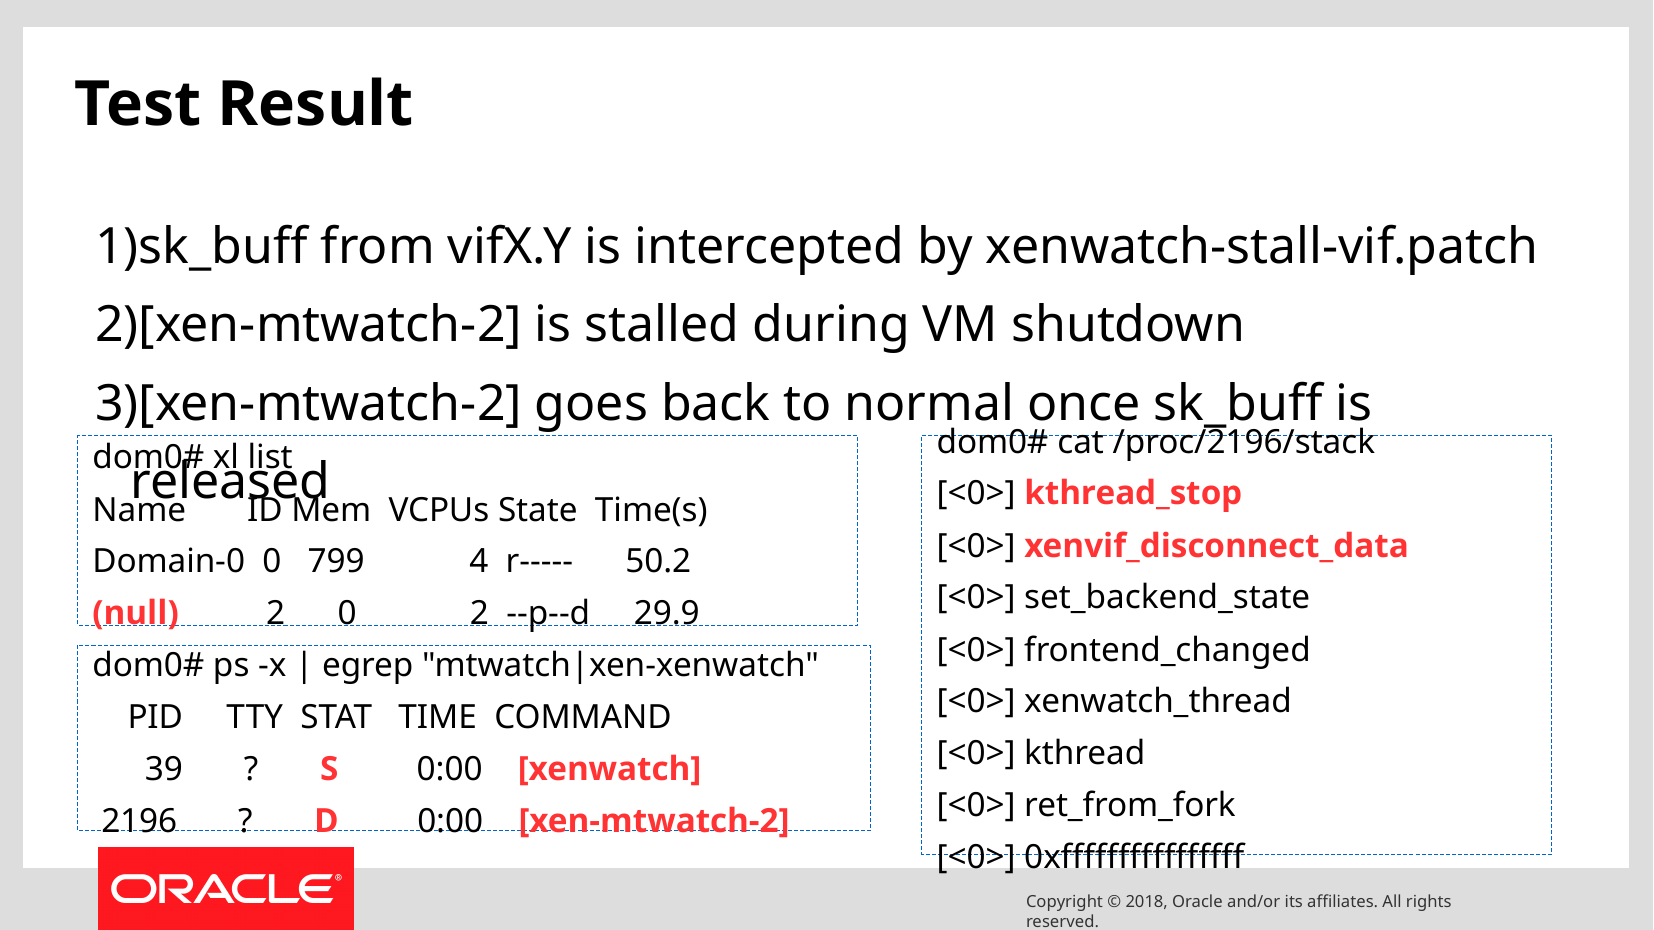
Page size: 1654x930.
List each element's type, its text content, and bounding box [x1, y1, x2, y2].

text_box [1047, 861, 1056, 868]
text_box [1159, 855, 1167, 868]
text_box [1078, 855, 1087, 868]
text_box dom0# xl list Name ID Mem VCPUs State Time(s) Domain-0 0 799 4 r----- 50.2 (null) 2 0 2 --p--d 29.9 [77, 435, 858, 626]
text_box [971, 855, 980, 866]
text_box dom0# cat /proc/2196/stack [<0>] kthread_stop [<0>] xenvif_disconnect_data [<0>] set_backend_state [<0>] frontend_changed [<0>] xenwatch_thread [<0>] kthread [<0>] ret_from_fork [<0>] 0xffffffffffffffff [921, 435, 1552, 855]
text_box dom0# ps -x | egrep "mtwatch|xen-xenwatch" PID TTY STAT TIME COMMAND 39 ? S 0:00 [xenwatch] 2196 ? D 0:00 [xen-mtwatch-2] [77, 645, 871, 831]
text_box sk_buff from vifX.Y is intercepted by xenwatch-stall-vif.patch [xen-mtwatch-2] is stalled during VM shutdown [xen-mtwatch-2] goes back to normal once sk_buff is released [80, 192, 1581, 478]
text_box [1228, 855, 1236, 868]
text_box [1216, 855, 1225, 868]
text_box [1090, 855, 1098, 868]
text_box [1054, 855, 1064, 868]
text_box [1037, 855, 1050, 868]
text_box [979, 855, 1009, 868]
text_box [1170, 855, 1179, 868]
text_box [1101, 855, 1110, 868]
text_box [1147, 855, 1156, 868]
text_box [1113, 855, 1121, 868]
text_box [23, 27, 1629, 868]
text_box [1012, 855, 1030, 868]
text_box Test Result [60, 50, 1629, 151]
text_box [1124, 855, 1133, 868]
text_box [942, 855, 972, 868]
text_box [1029, 855, 1038, 866]
text_box [1136, 855, 1144, 868]
text_box [1193, 855, 1202, 868]
text_box [1182, 855, 1190, 868]
text_box Copyright © 2018, Oracle and/or its affiliates. All rights reserved. [1011, 883, 1534, 918]
picture [98, 847, 354, 930]
text_box [1205, 855, 1213, 868]
text_box [1067, 855, 1075, 868]
